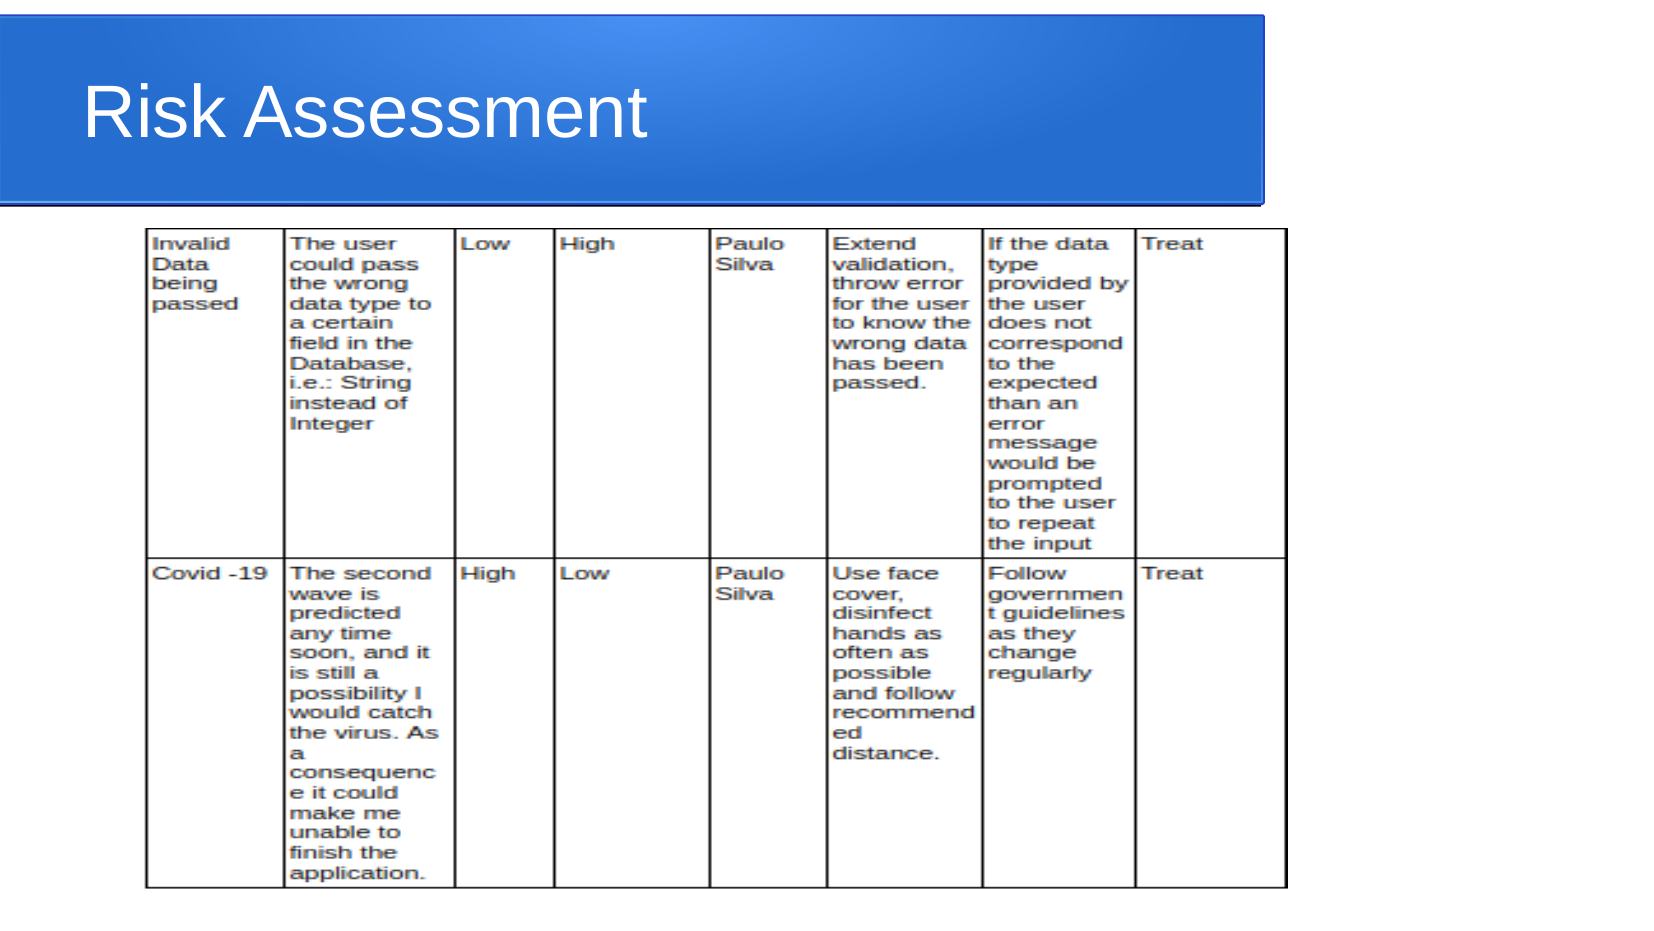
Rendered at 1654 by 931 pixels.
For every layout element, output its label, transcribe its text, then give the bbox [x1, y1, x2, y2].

picture [141, 228, 1288, 892]
title Risk Assessment [82, 35, 1235, 189]
